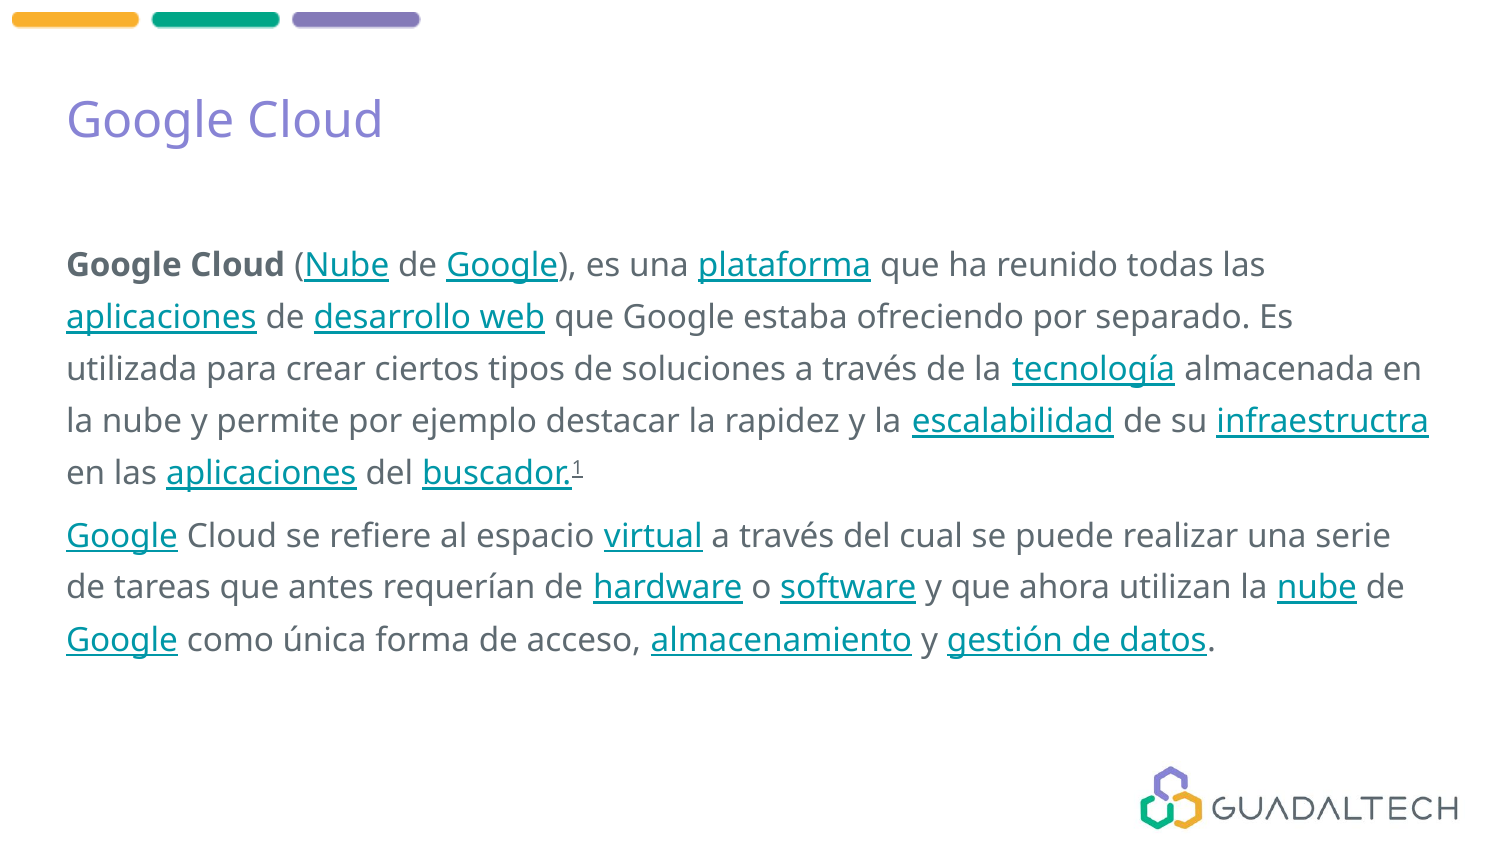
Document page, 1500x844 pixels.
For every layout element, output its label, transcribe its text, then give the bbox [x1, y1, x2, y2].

title Google Cloud [51, 72, 1449, 167]
list Google Cloud (Nube de Google), es una plataforma que ha reunido todas las aplicaciones de desarrollo web que Google estaba ofreciendo por separado. Es utilizada para crear ciertos tipos de soluciones a través de la tecnología almacenada en la nube y permite por ejemplo destacar la rapidez y la escalabilidad de su infraestructra en las aplicaciones del buscador.1​ Google Cloud se refiere al espacio virtual a través del cual se puede realizar una serie de tareas que antes requerían de hardware o software y que ahora utilizan la nube de Google como única forma de acceso, almacenamiento y gestión de datos. [51, 221, 1449, 783]
picture [1124, 761, 1473, 834]
picture [12, 12, 421, 29]
